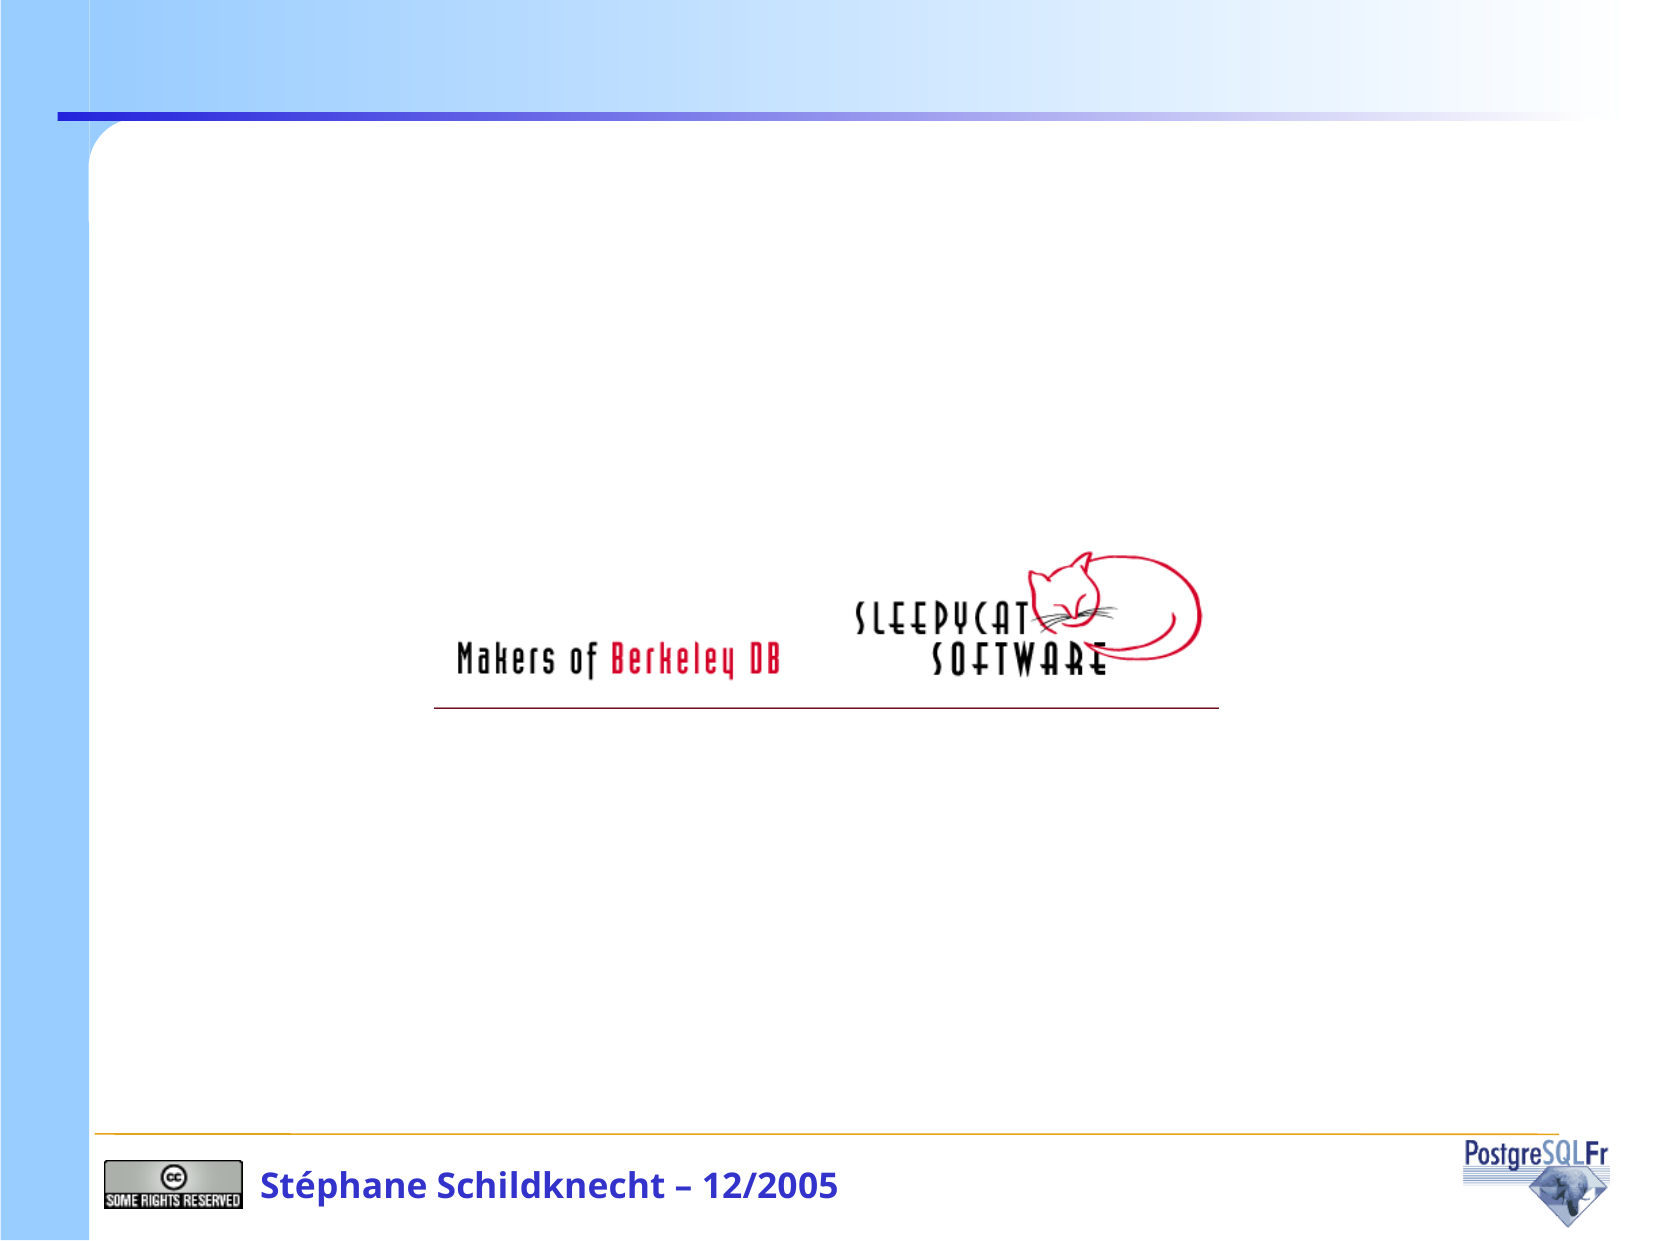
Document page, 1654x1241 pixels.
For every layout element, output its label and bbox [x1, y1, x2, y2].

picture [434, 531, 1219, 709]
picture [104, 1160, 243, 1209]
picture [1462, 1139, 1610, 1228]
